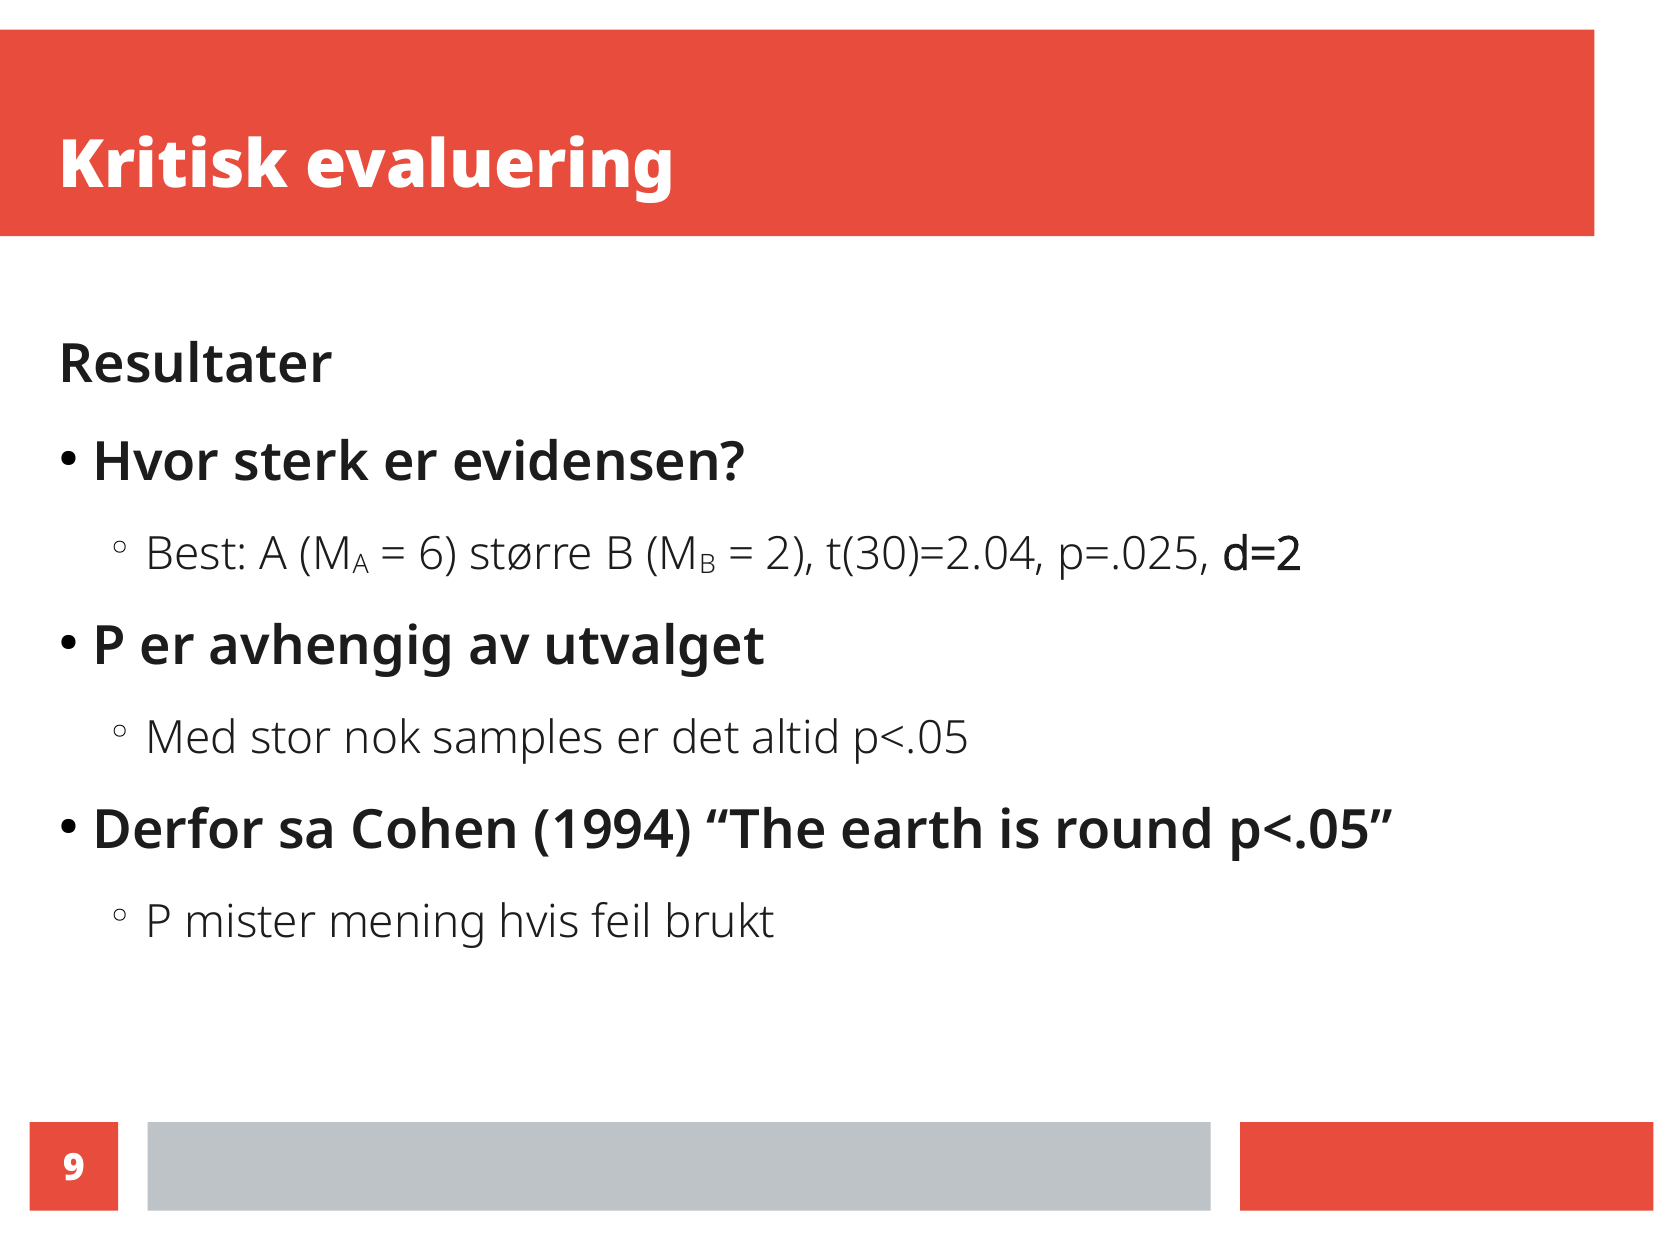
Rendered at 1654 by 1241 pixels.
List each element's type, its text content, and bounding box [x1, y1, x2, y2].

title Kritisk evaluering [59, 59, 1595, 207]
list Resultater Hvor sterk er evidensen? Best: A (MA = 6) større B (MB = 2), t(30)=2.04, p=.025, d=2 P er avhengig av utvalget Med stor nok samples er det altid p<.05 Derfor sa Cohen (1994) “The earth is round p<.05” P mister mening hvis feil brukt [59, 324, 1565, 970]
